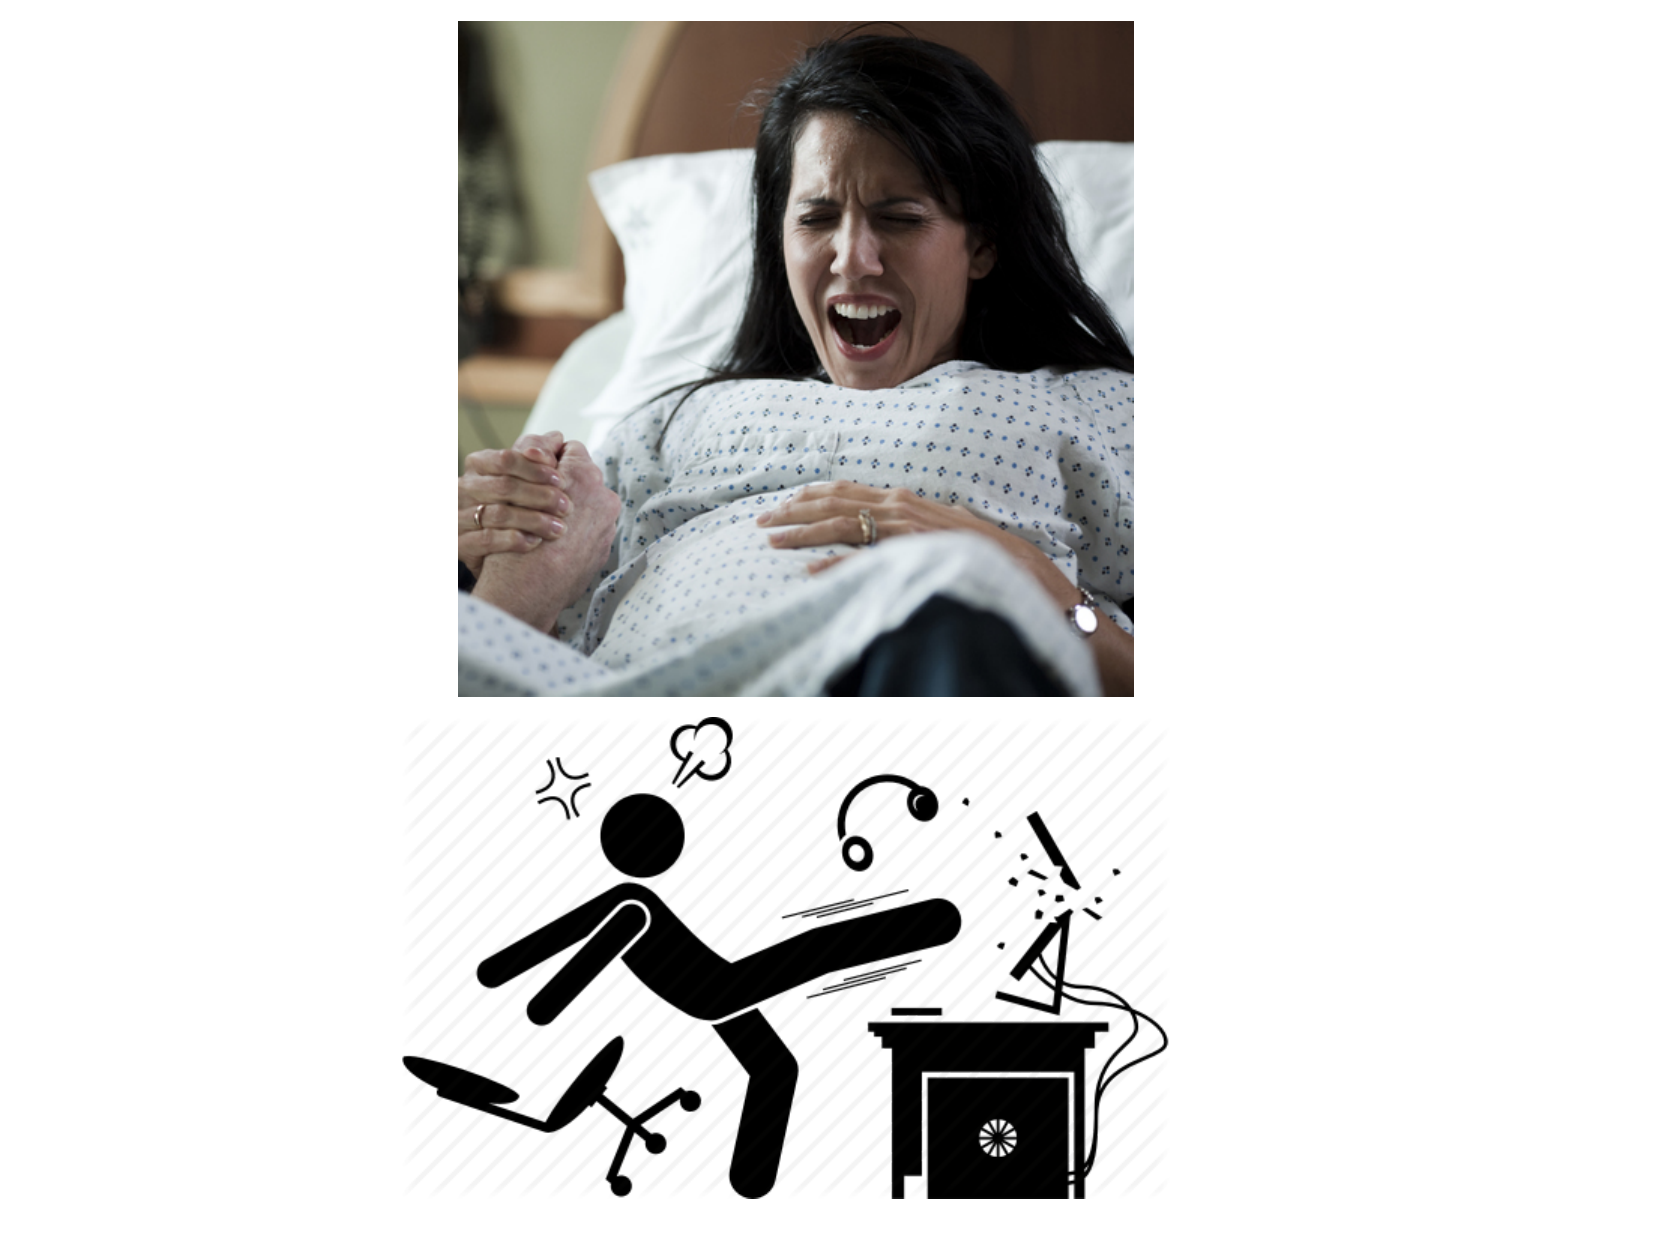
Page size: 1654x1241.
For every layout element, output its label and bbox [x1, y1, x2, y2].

picture [458, 21, 1134, 697]
picture [401, 717, 1170, 1199]
